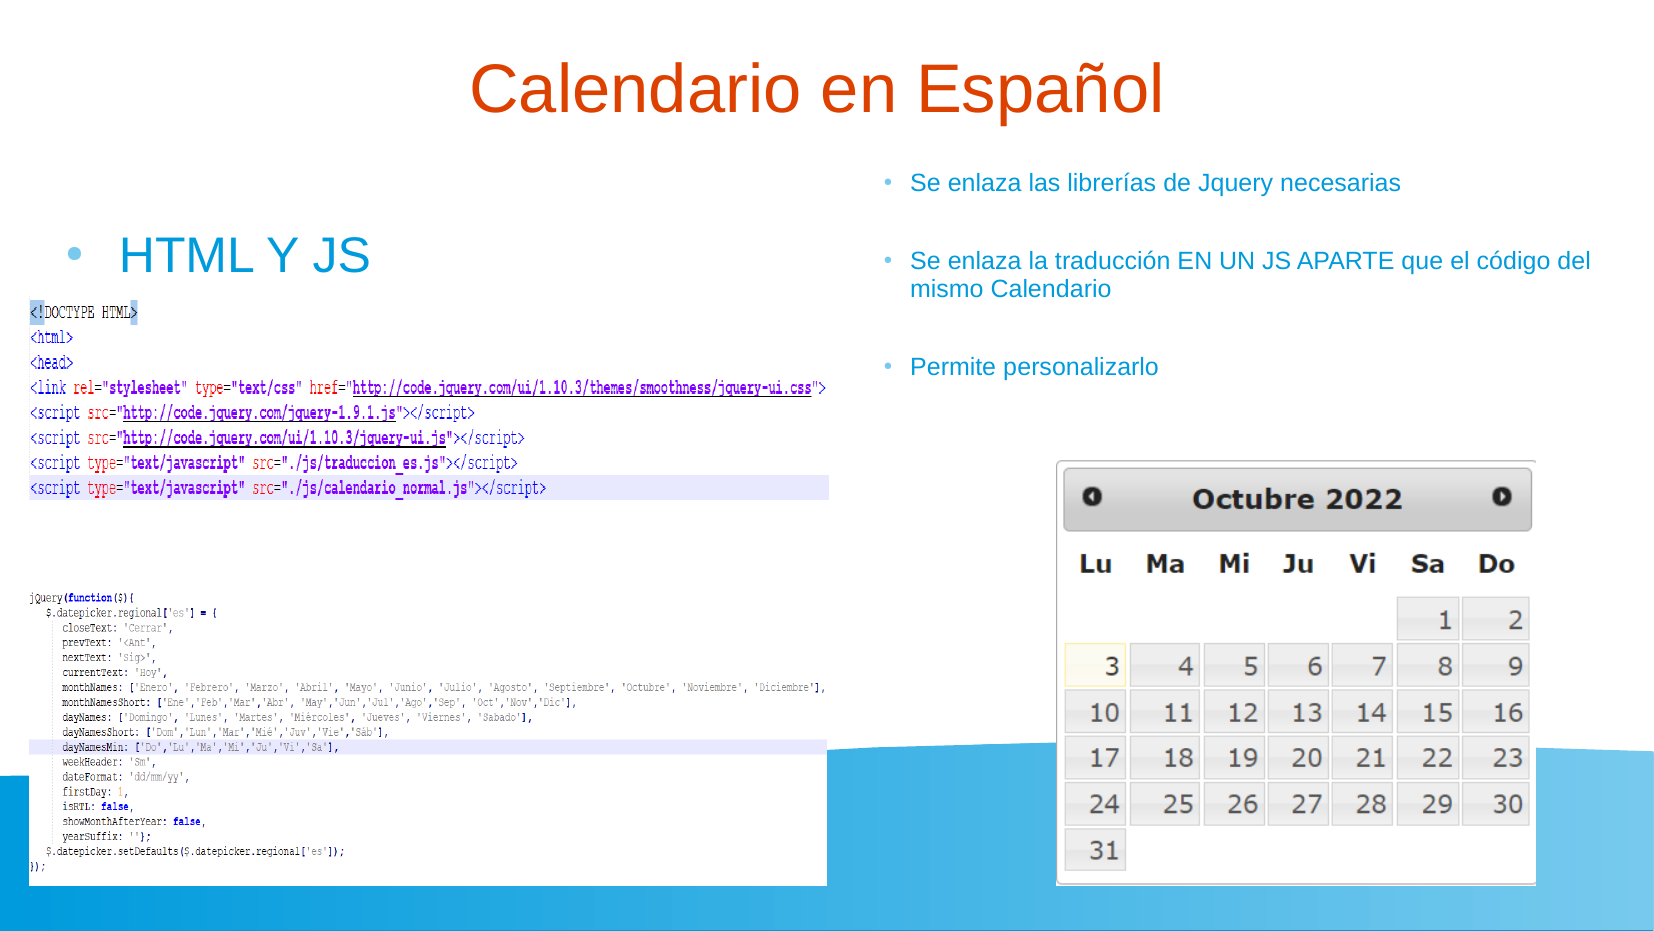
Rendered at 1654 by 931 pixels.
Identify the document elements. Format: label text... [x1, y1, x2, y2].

picture [1056, 459, 1536, 886]
picture [29, 295, 829, 502]
list HTML Y JS [48, 227, 798, 295]
list Se enlaza las librerías de Jquery necesarias Se enlaza la traducción EN UN JS APARTE que el código del mismo Calendario Permite personalizarlo [874, 168, 1625, 384]
title Calendario en Español [88, 0, 1565, 178]
picture [29, 590, 827, 886]
